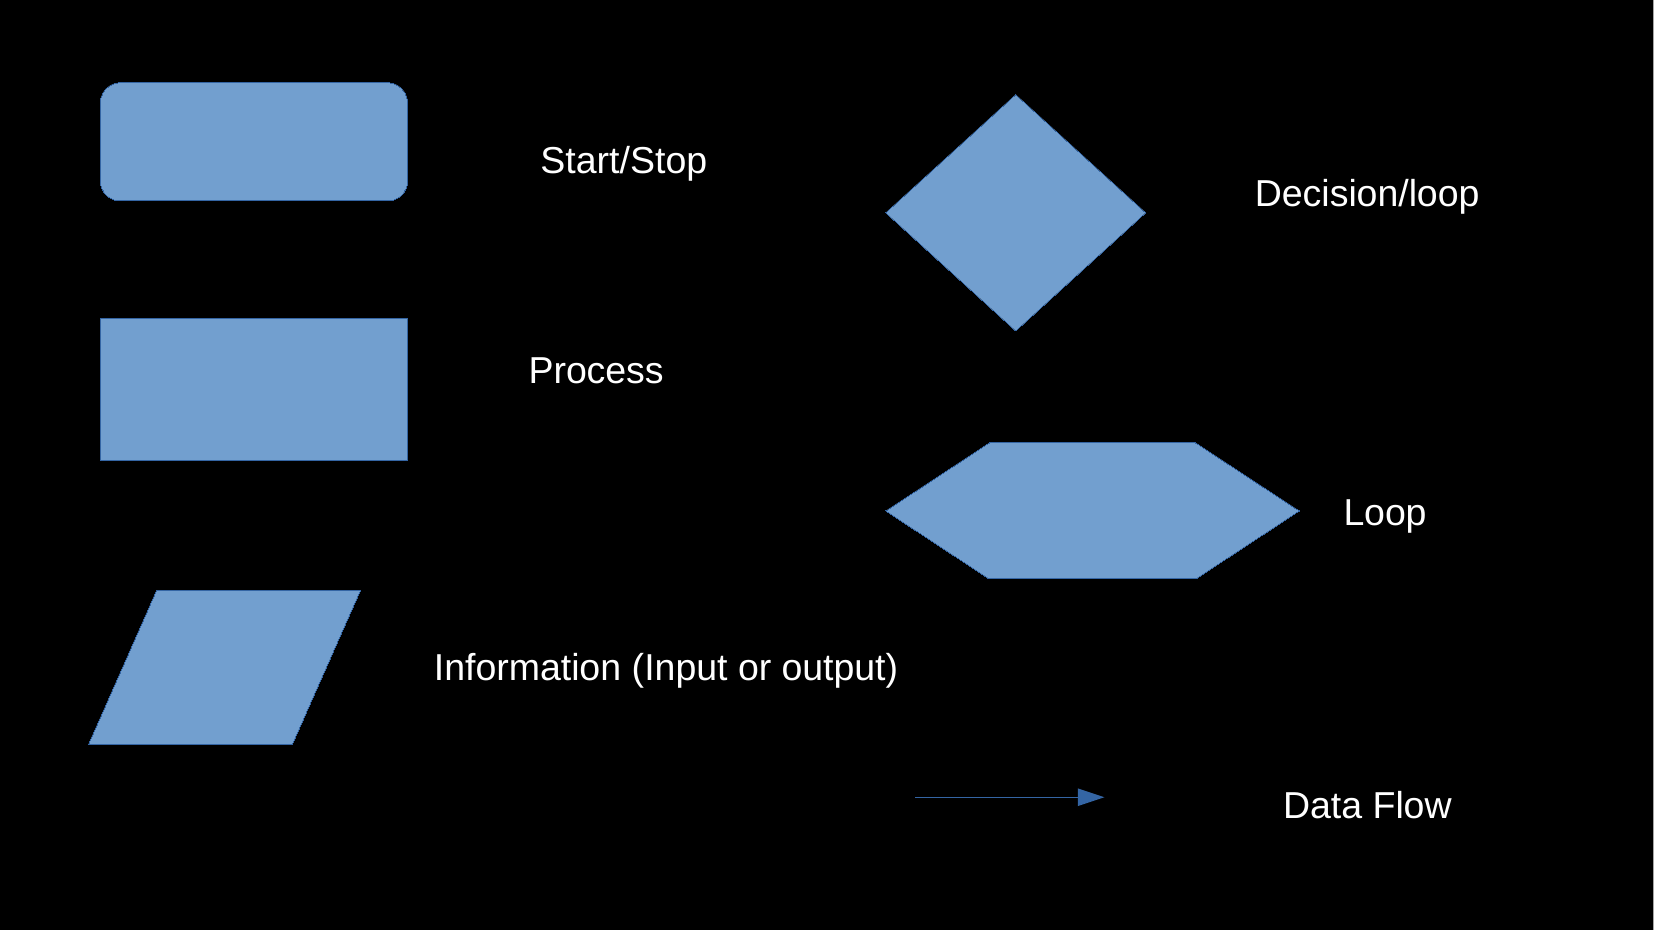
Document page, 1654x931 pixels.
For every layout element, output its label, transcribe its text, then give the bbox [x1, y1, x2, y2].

text_box Information (Input or output) [419, 638, 975, 697]
text_box [885, 442, 1300, 579]
text_box [100, 318, 408, 461]
text_box Data Flow [1268, 776, 1635, 848]
text_box [100, 82, 408, 201]
text_box Start/Stop [525, 132, 845, 189]
text_box [885, 94, 1146, 331]
text_box Process [513, 342, 851, 420]
text_box [88, 590, 361, 745]
text_box Decision/loop [1240, 165, 1577, 237]
text_box Loop [1328, 484, 1524, 556]
